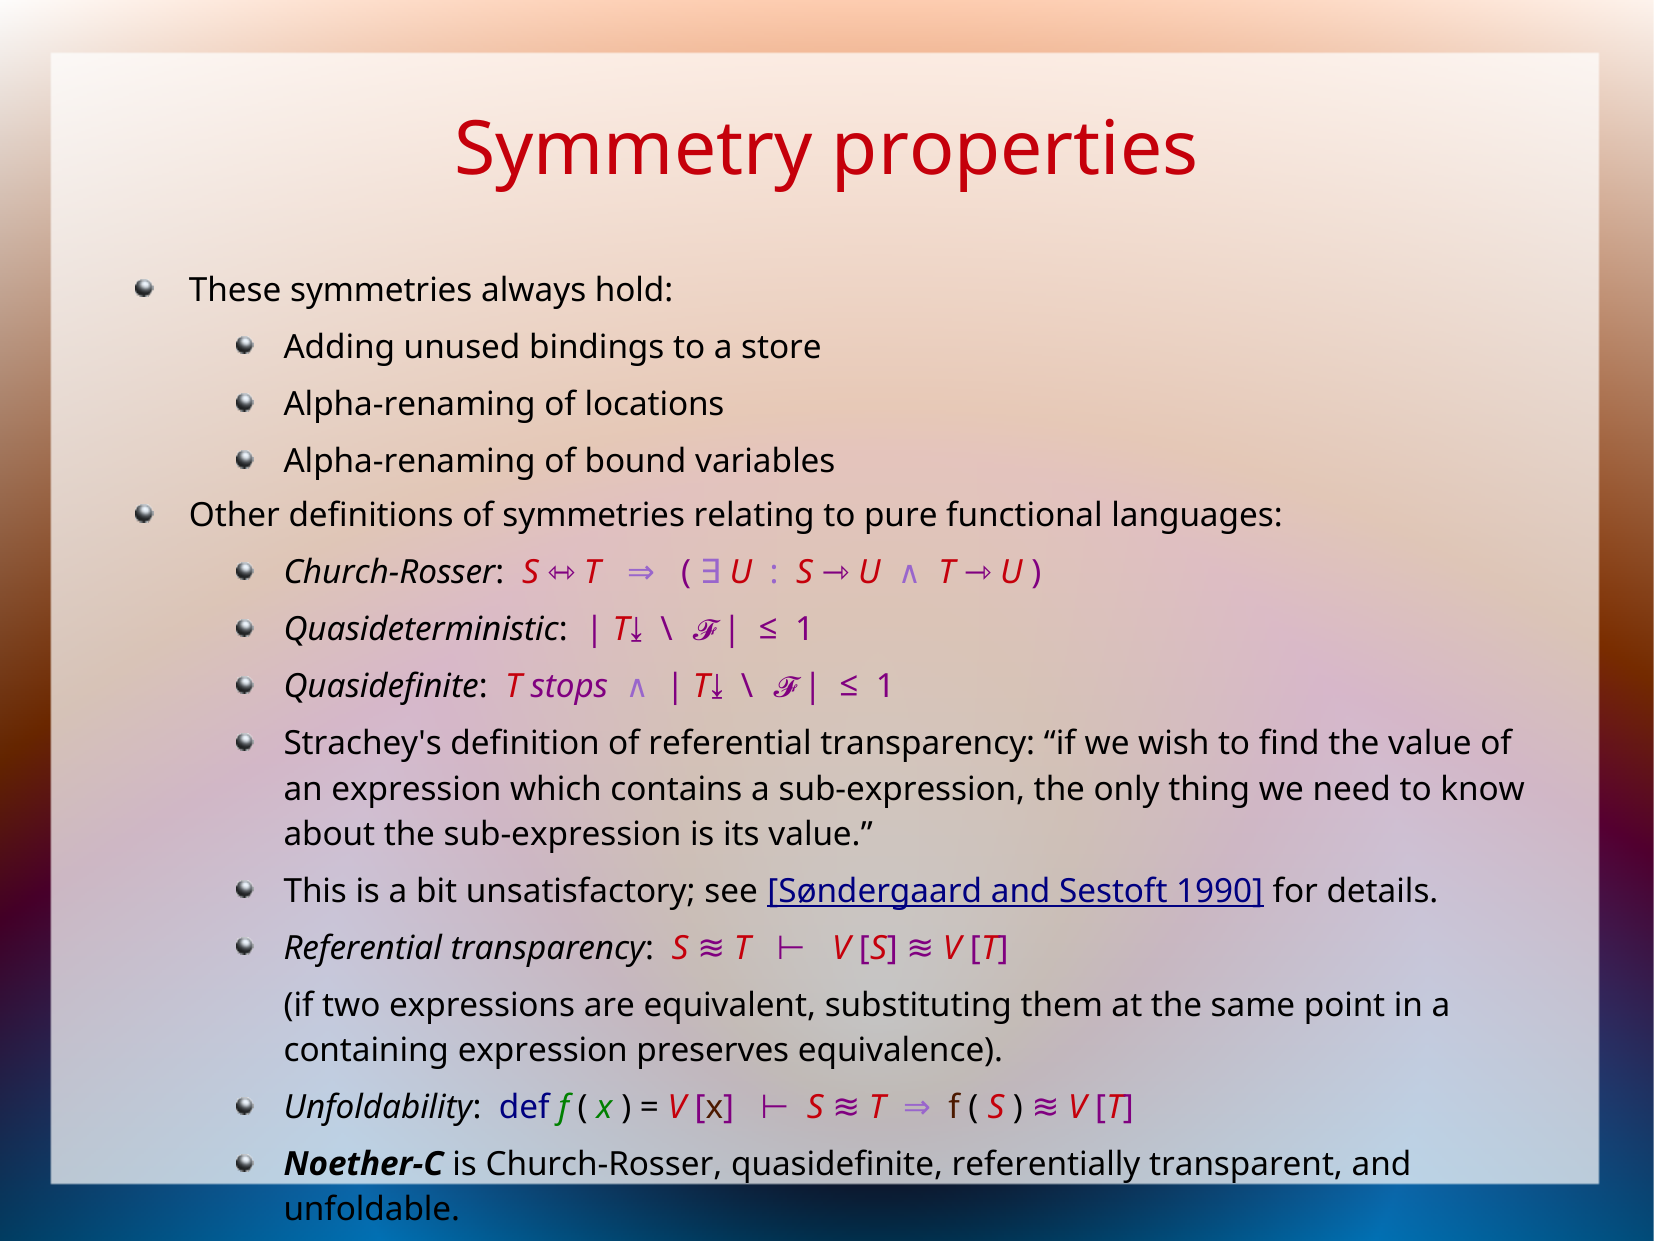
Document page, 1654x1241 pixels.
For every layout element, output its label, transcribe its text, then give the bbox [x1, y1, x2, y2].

title Symmetry properties [82, 55, 1571, 237]
list These symmetries always hold: Adding unused bindings to a store Alpha-renaming of locations Alpha-renaming of bound variables Other definitions of symmetries relating to pure functional languages: Church-Rosser: S ⇿ T ⇒ ( ∃ U : S ⇾ U ∧ T ⇾ U ) Quasideterministic: | T⤓ \ 𝓕 | ≤ 1 Quasidefinite: T stops ∧ | T⤓ \ 𝓕 | ≤ 1 Strachey's definition of referential transparency: “if we wish to find the value of an expression which contains a sub-expression, the only thing we need to know about the sub-expression is its value.” This is a bit unsatisfactory; see [Søndergaard and Sestoft 1990] for details. Referential transparency: S ≋ T ⊢ V [S] ≋ V [T] (if two expressions are equivalent, substituting them at the same point in a containing expression preserves equivalence). Unfoldability: def f ( x ) = V [x] ⊢ S ≋ T ⇒ f ( S ) ≋ V [T] Noether-C is Church-Rosser, quasidefinite, referentially transparent, and unfoldable. [118, 265, 1536, 1133]
picture [0, 0, 1654, 1241]
